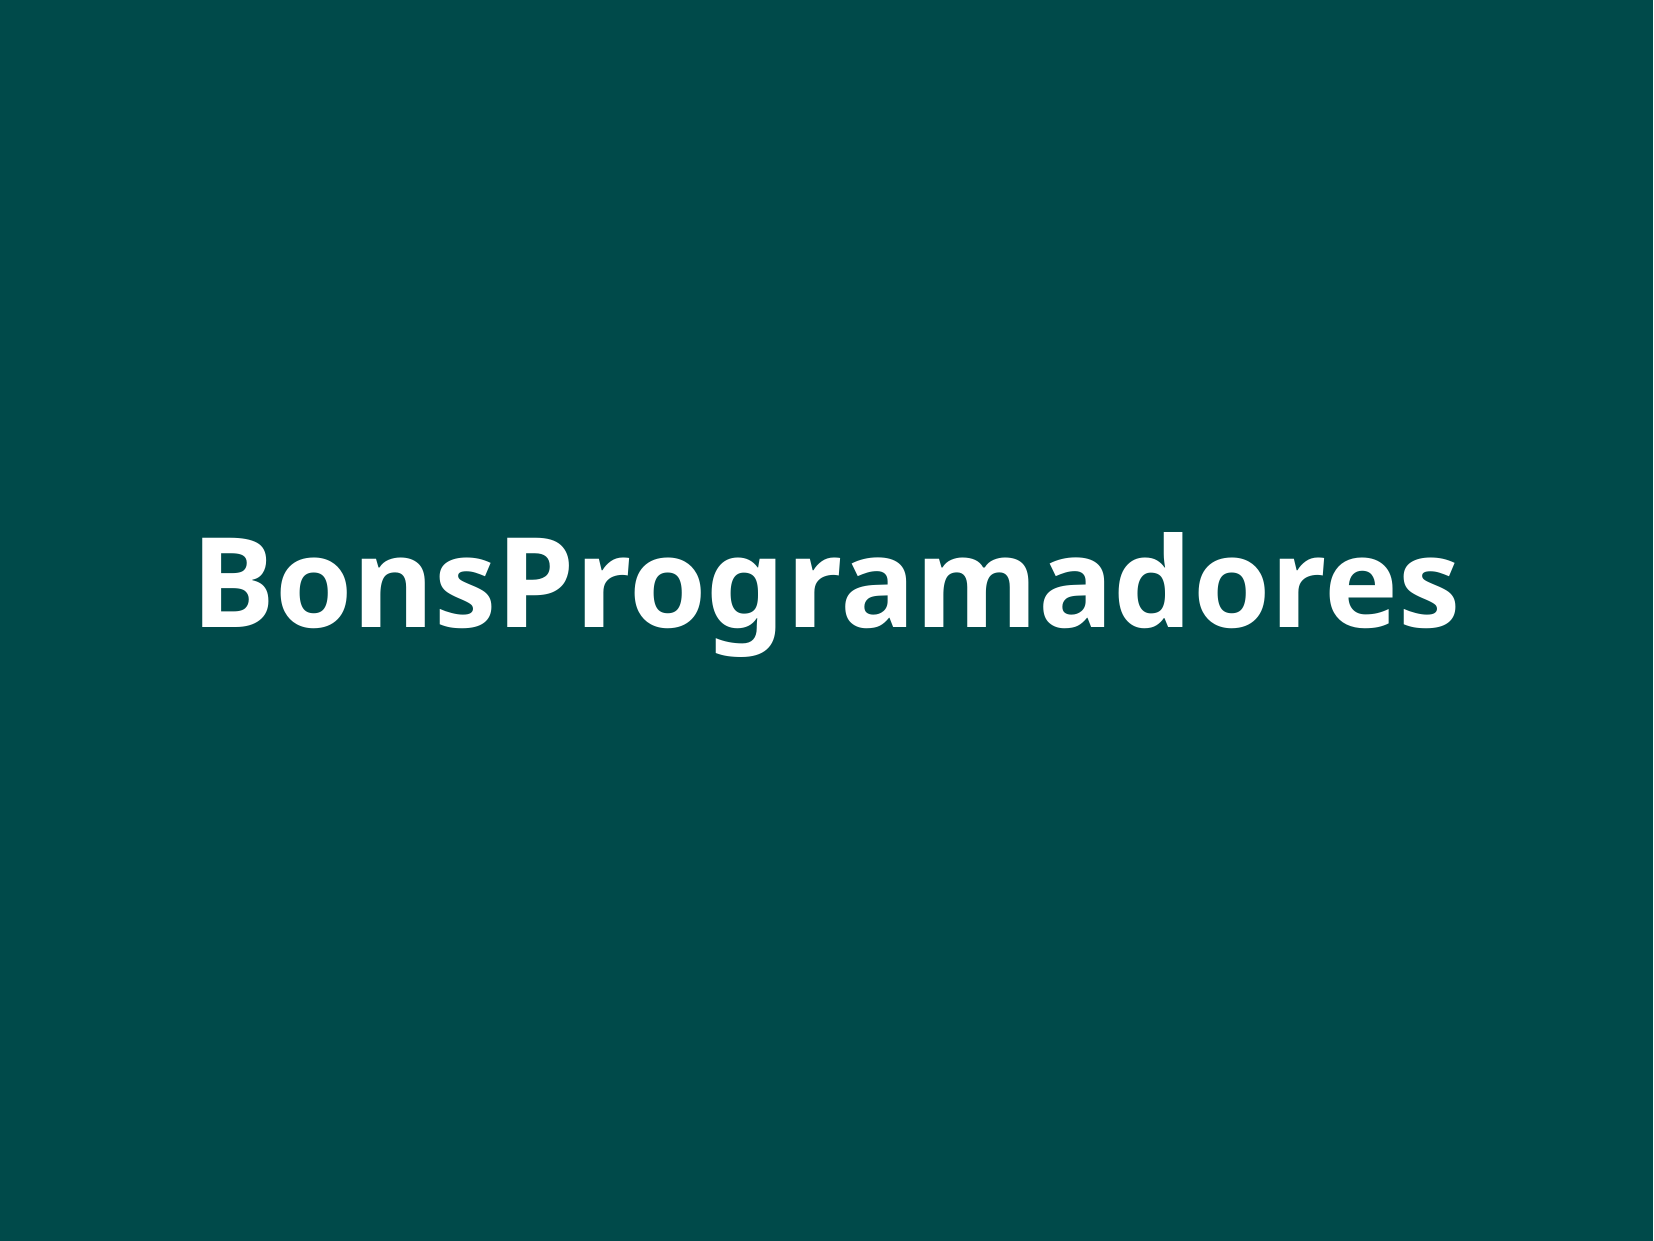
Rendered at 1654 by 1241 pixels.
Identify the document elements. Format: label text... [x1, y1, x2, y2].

subtitle BonsProgramadores [82, 56, 1571, 1102]
